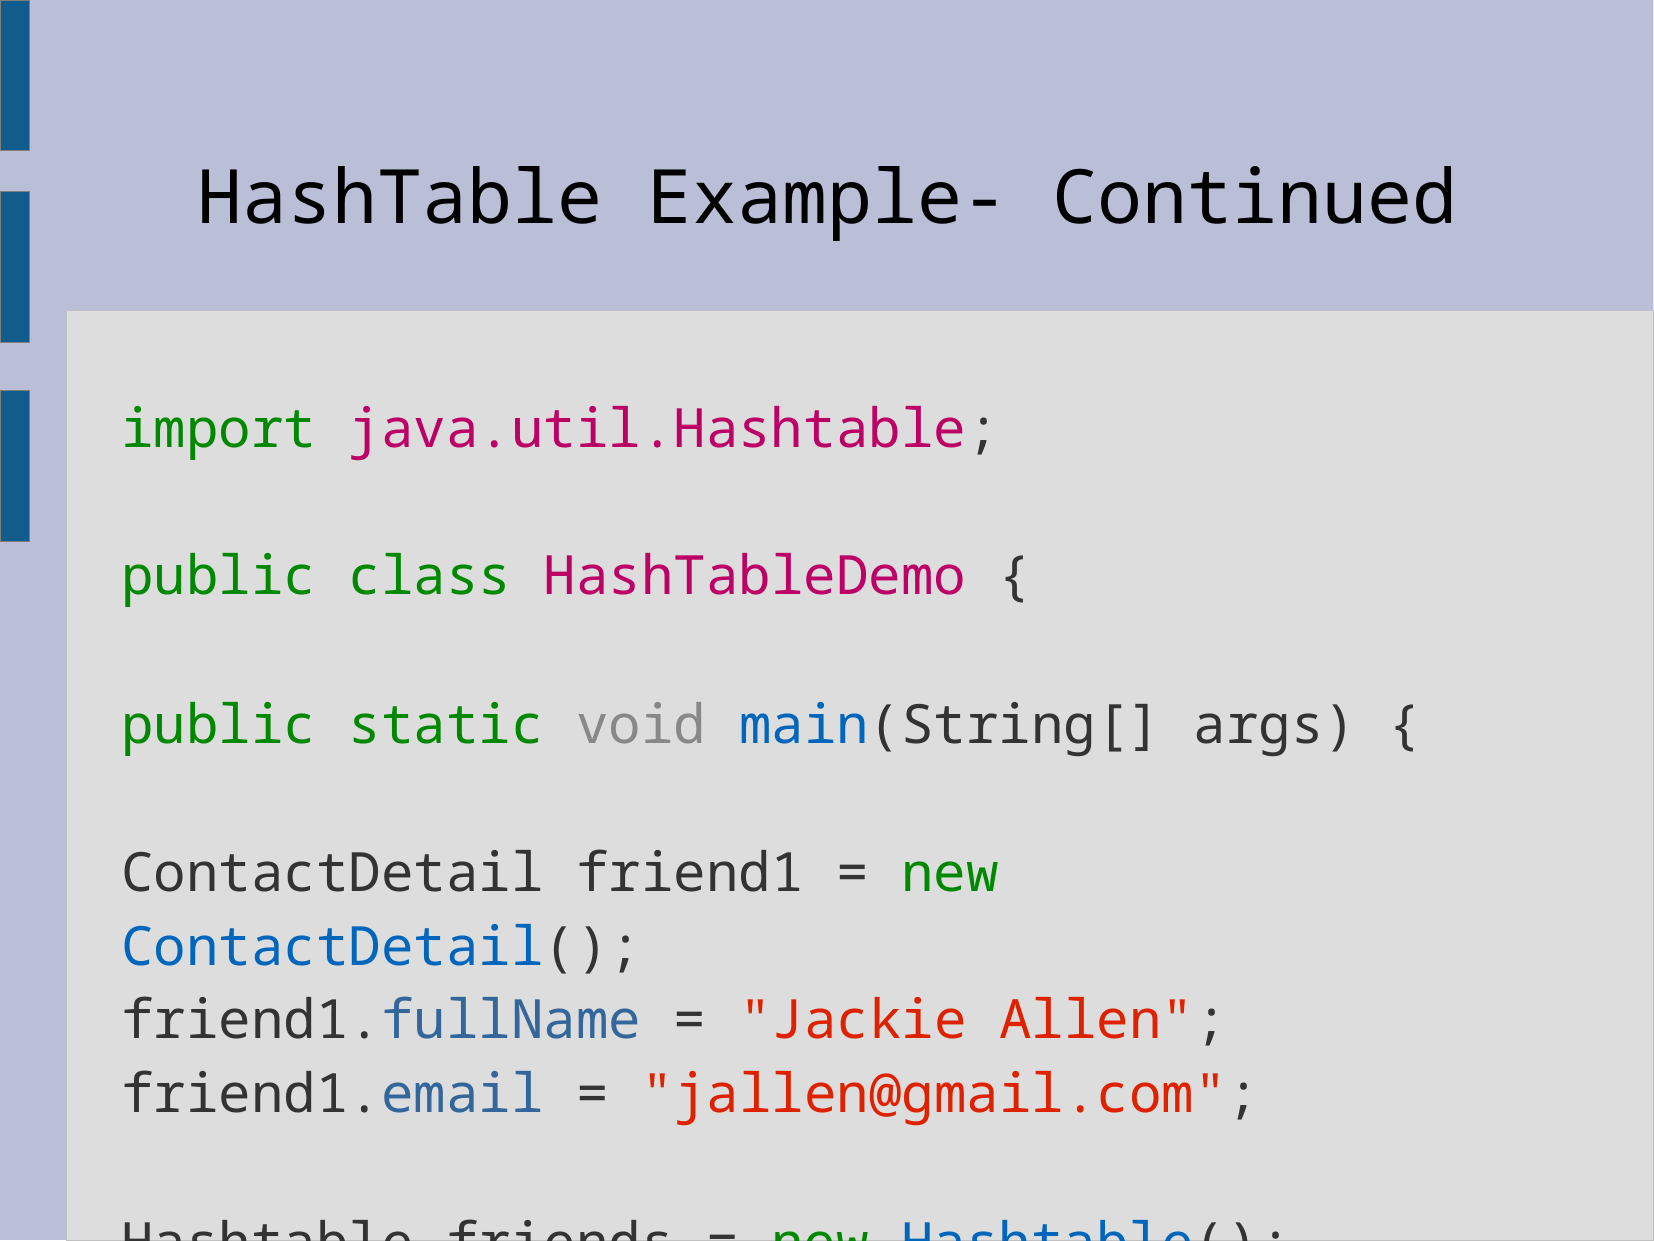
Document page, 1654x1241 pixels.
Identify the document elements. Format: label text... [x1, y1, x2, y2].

title HashTable Example- Continued [121, 91, 1534, 299]
list import java.util.Hashtable; public class HashTableDemo { public static void main(String[] args) { ContactDetail friend1 = new ContactDetail(); friend1.fullName = "Jackie Allen"; friend1.email = "jallen@gmail.com"; Hashtable friends = new Hashtable(); friends.put("Jackie", friend1); }} [121, 315, 1534, 1205]
